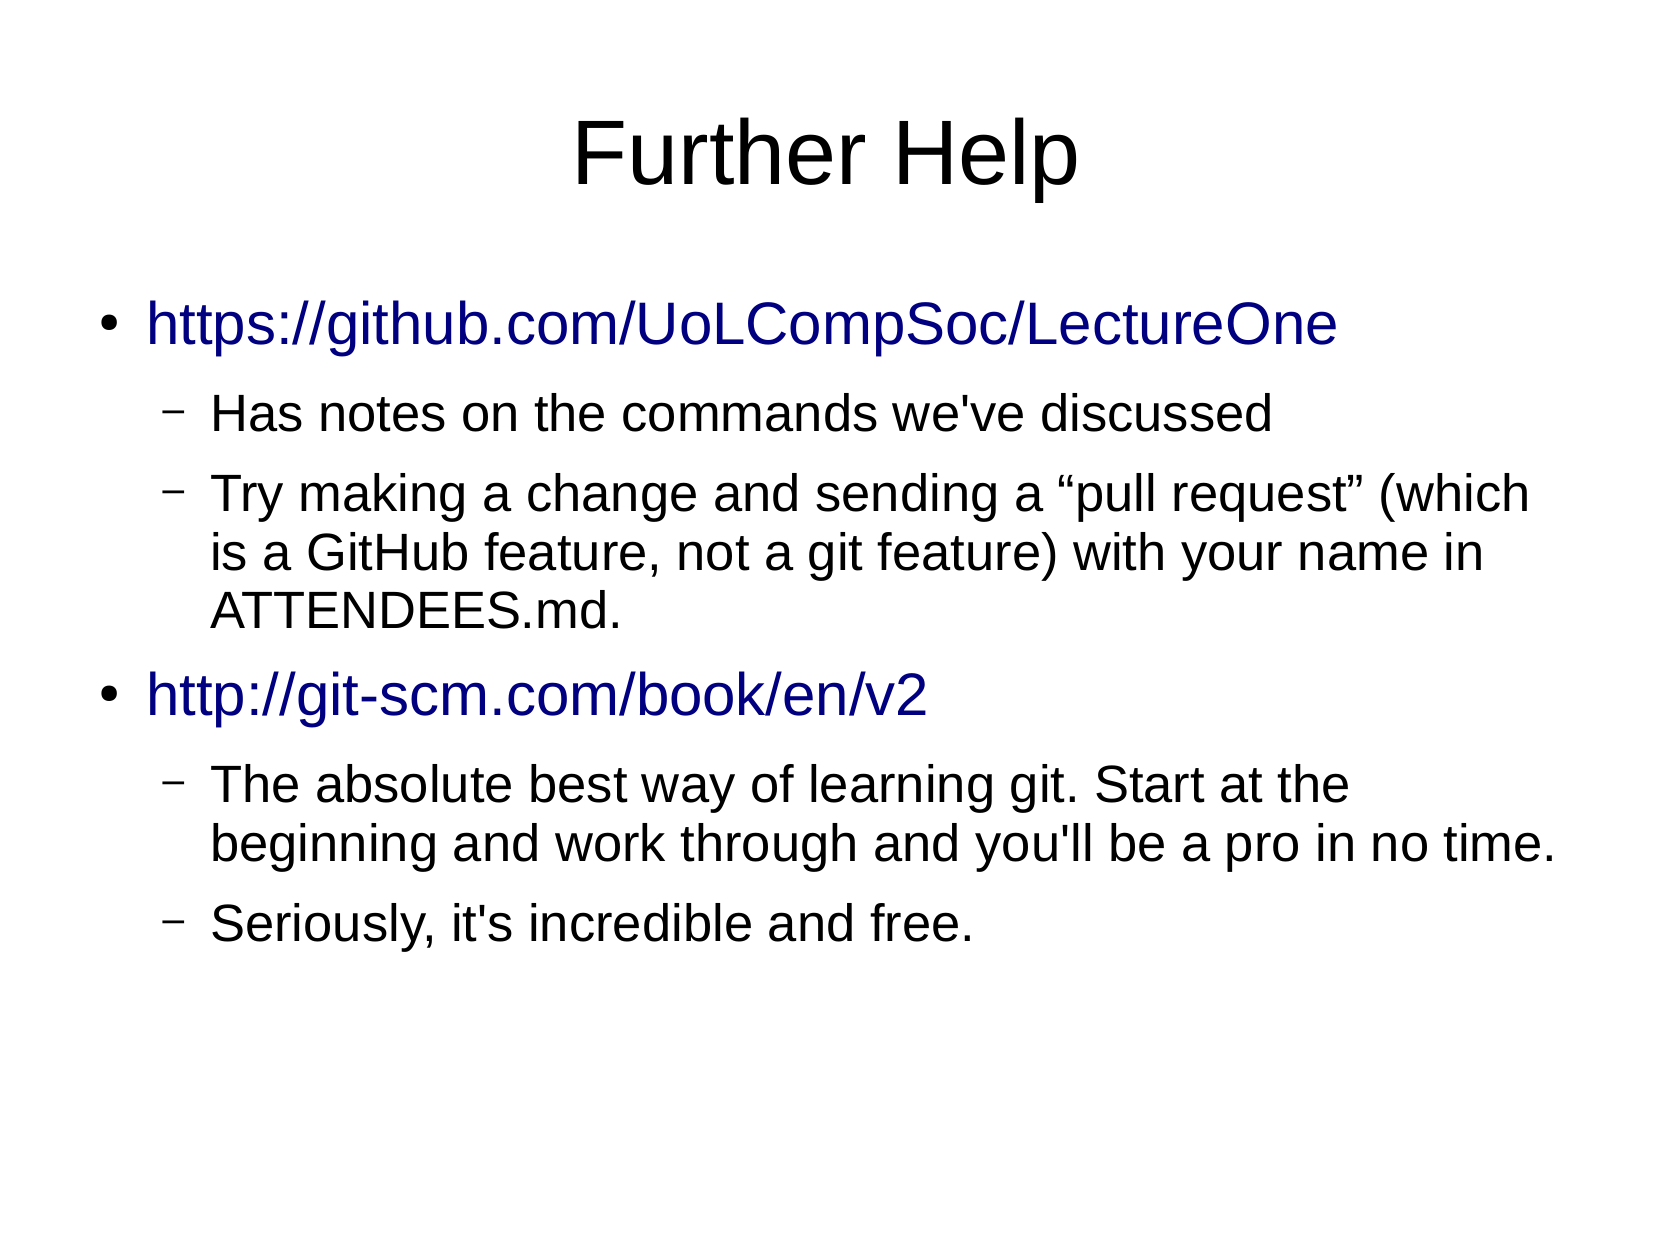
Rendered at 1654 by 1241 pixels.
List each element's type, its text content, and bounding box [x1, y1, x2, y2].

title Further Help [82, 49, 1571, 257]
list https://github.com/UoLCompSoc/LectureOne Has notes on the commands we've discussed Try making a change and sending a “pull request” (which is a GitHub feature, not a git feature) with your name in ATTENDEES.md. http://git-scm.com/book/en/v2 The absolute best way of learning git. Start at the beginning and work through and you'll be a pro in no time. Seriously, it's incredible and free. [82, 290, 1571, 1010]
